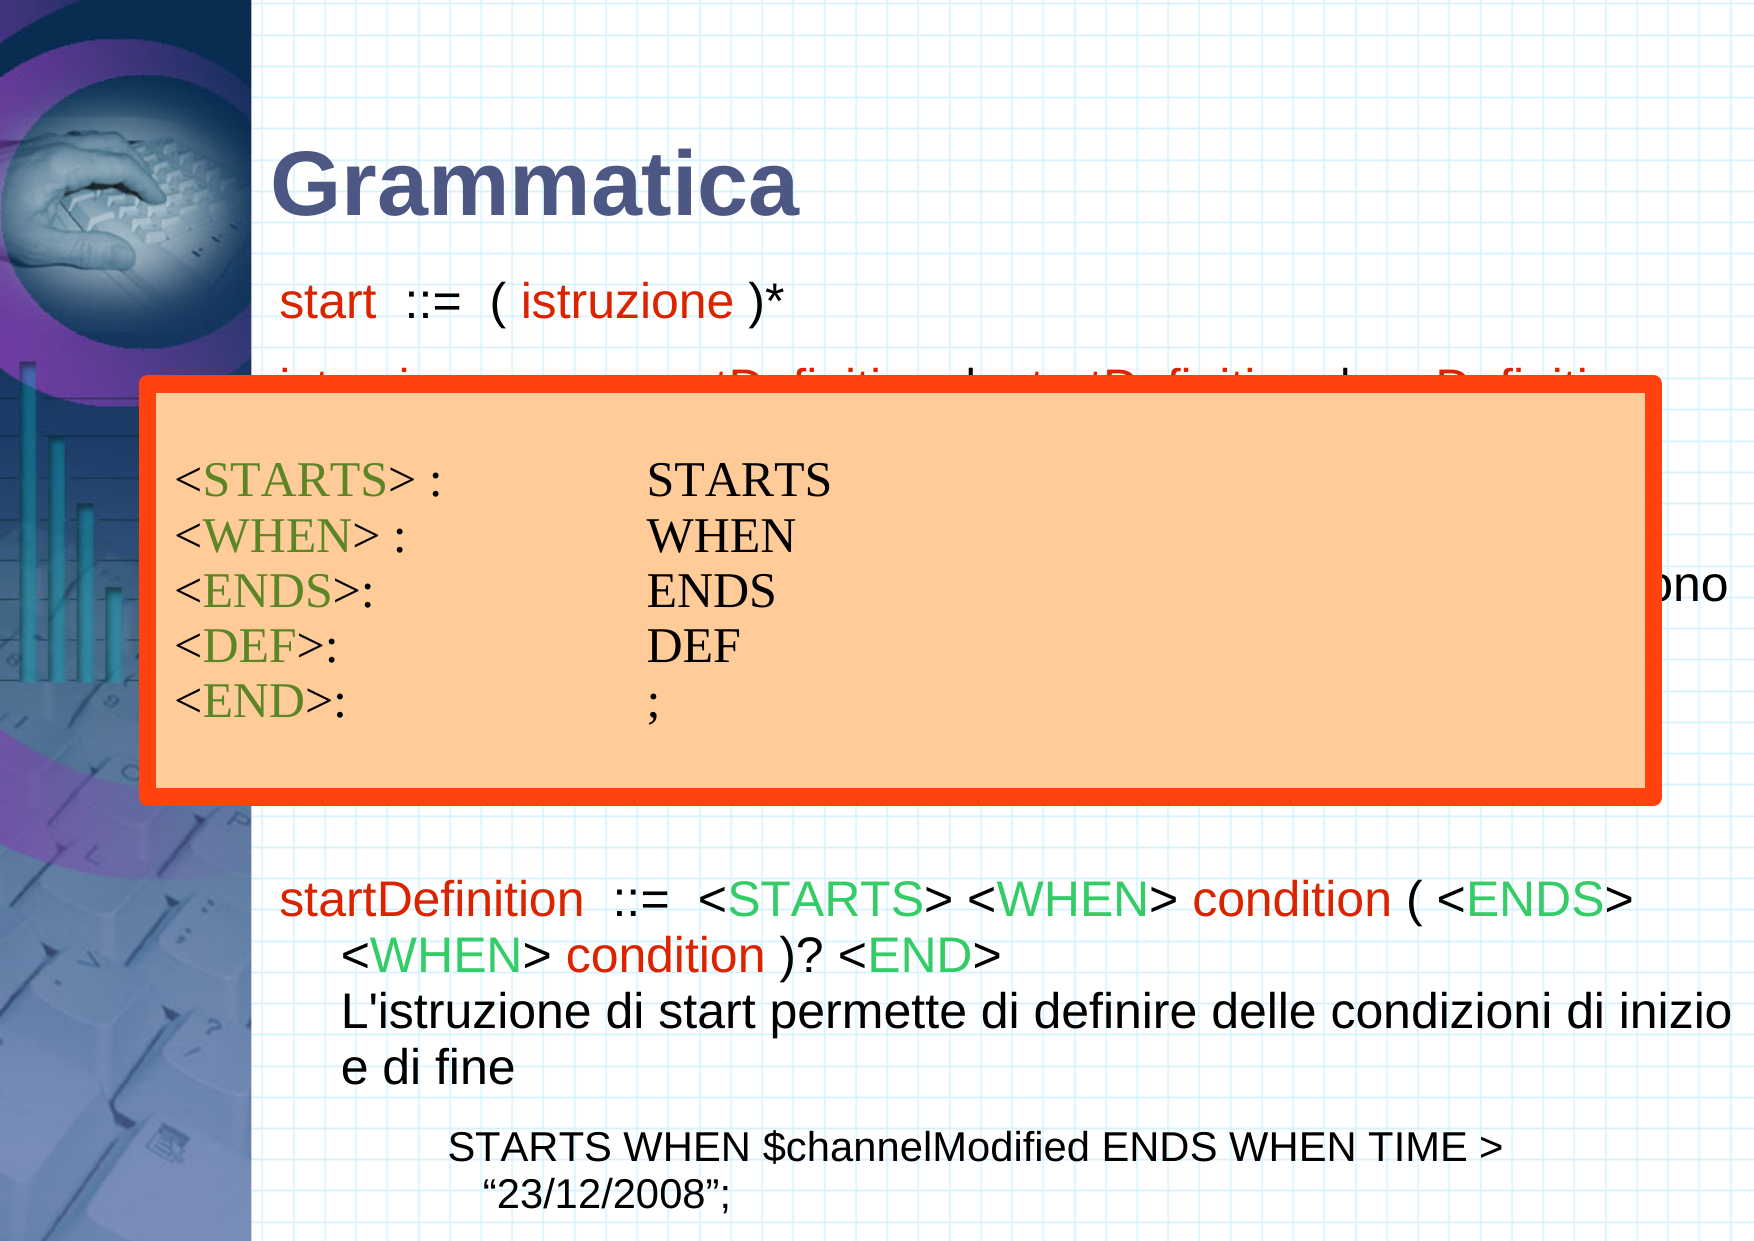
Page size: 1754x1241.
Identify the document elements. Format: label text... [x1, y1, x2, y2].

title Grammatica [270, 123, 1740, 244]
list start ::= ( istruzione )* istruzione ::= eventDefinition | startDefinition | opDefinition eventDefinition ::= <EVENT> <VARIABILE> <DEF> condition <END> Un evento corrisponde ad un insieme di condizioni che devono essere tutte rispettate affinché l'evento si verifichi EVENT channelModified DEF @user->lastLogin() < $channel->lastMod(); startDefinition ::= <STARTS> <WHEN> condition ( <ENDS> <WHEN> condition )? <END> L'istruzione di start permette di definire delle condizioni di inizio e di fine STARTS WHEN $channelModified ENDS WHEN TIME > “23/12/2008”; [270, 273, 1740, 1218]
picture [0, 0, 1754, 1241]
text_box <STARTS> : STARTS <WHEN> : WHEN <ENDS>: ENDS <DEF>: DEF <END>: ; [147, 383, 1654, 798]
